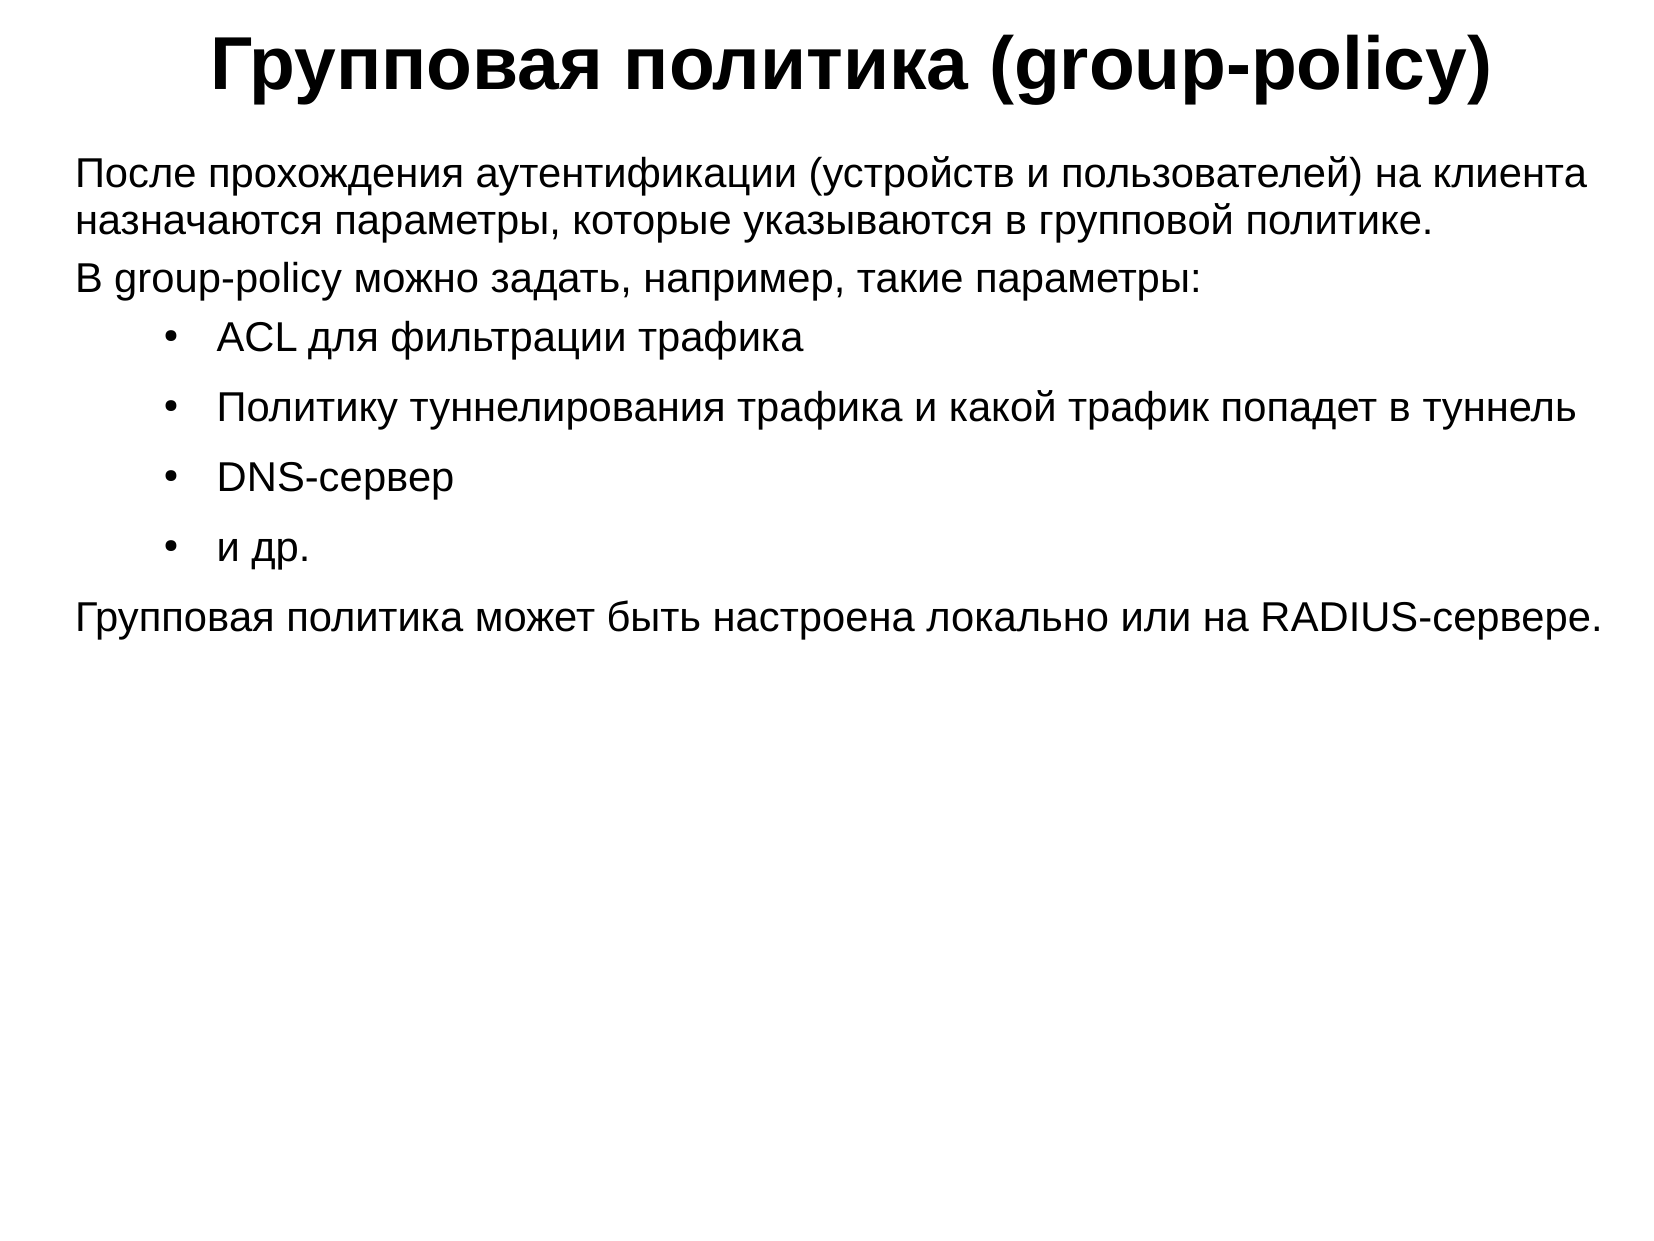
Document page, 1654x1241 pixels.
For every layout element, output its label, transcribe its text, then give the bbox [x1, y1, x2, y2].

list После прохождения аутентификации (устройств и пользователей) на клиента назначаются параметры, которые указываются в групповой политике. В group-policy можно задать, например, такие параметры: ACL для фильтрации трафика Политику туннелирования трафика и какой трафик попадет в туннель DNS-сервер и др. Групповая политика может быть настроена локально или на RADIUS-сервере. [75, 150, 1613, 1209]
text_box Групповая политика (group-policy) [64, 37, 1613, 113]
